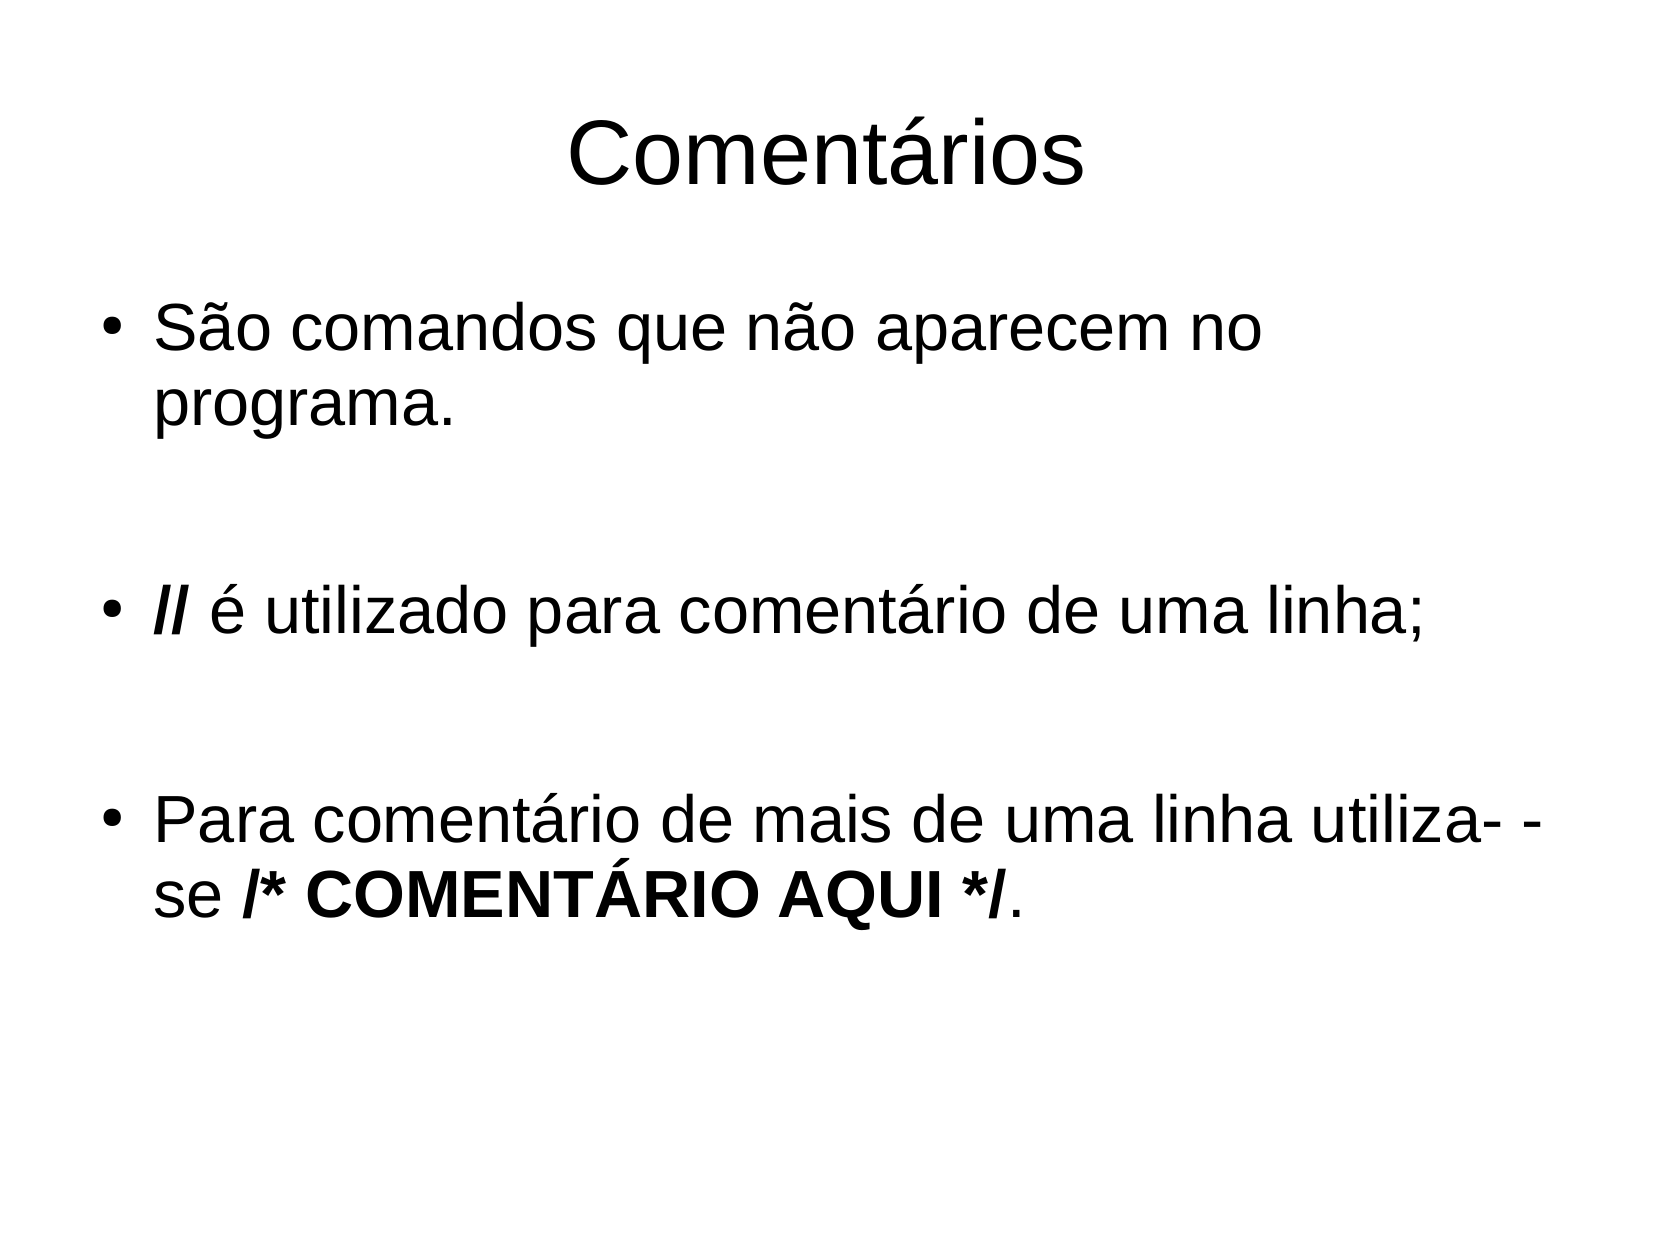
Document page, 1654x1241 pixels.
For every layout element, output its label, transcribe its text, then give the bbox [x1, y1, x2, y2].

title Comentários [82, 49, 1571, 257]
list São comandos que não aparecem no programa. // é utilizado para comentário de uma linha; Para comentário de mais de uma linha utiliza- -se /* COMENTÁRIO AQUI */. [82, 290, 1571, 1109]
